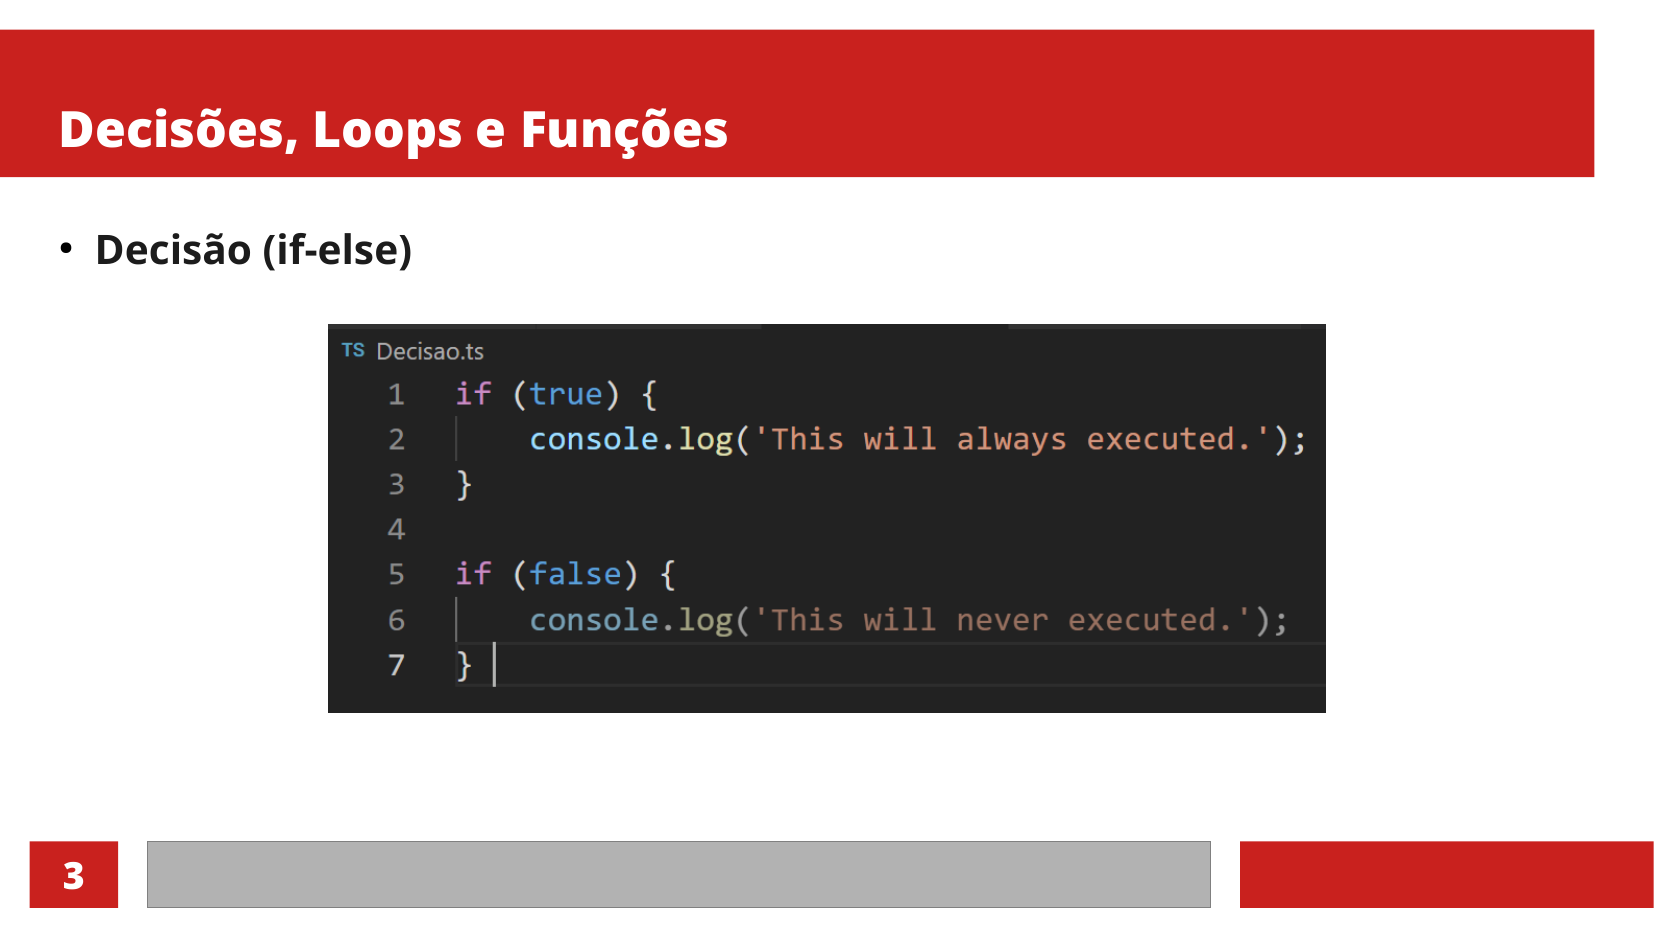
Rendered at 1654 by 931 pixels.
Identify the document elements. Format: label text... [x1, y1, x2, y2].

picture [328, 324, 1326, 713]
list Decisão (if-else) [59, 221, 1565, 798]
title Decisões, Loops e Funções [59, 44, 1595, 163]
